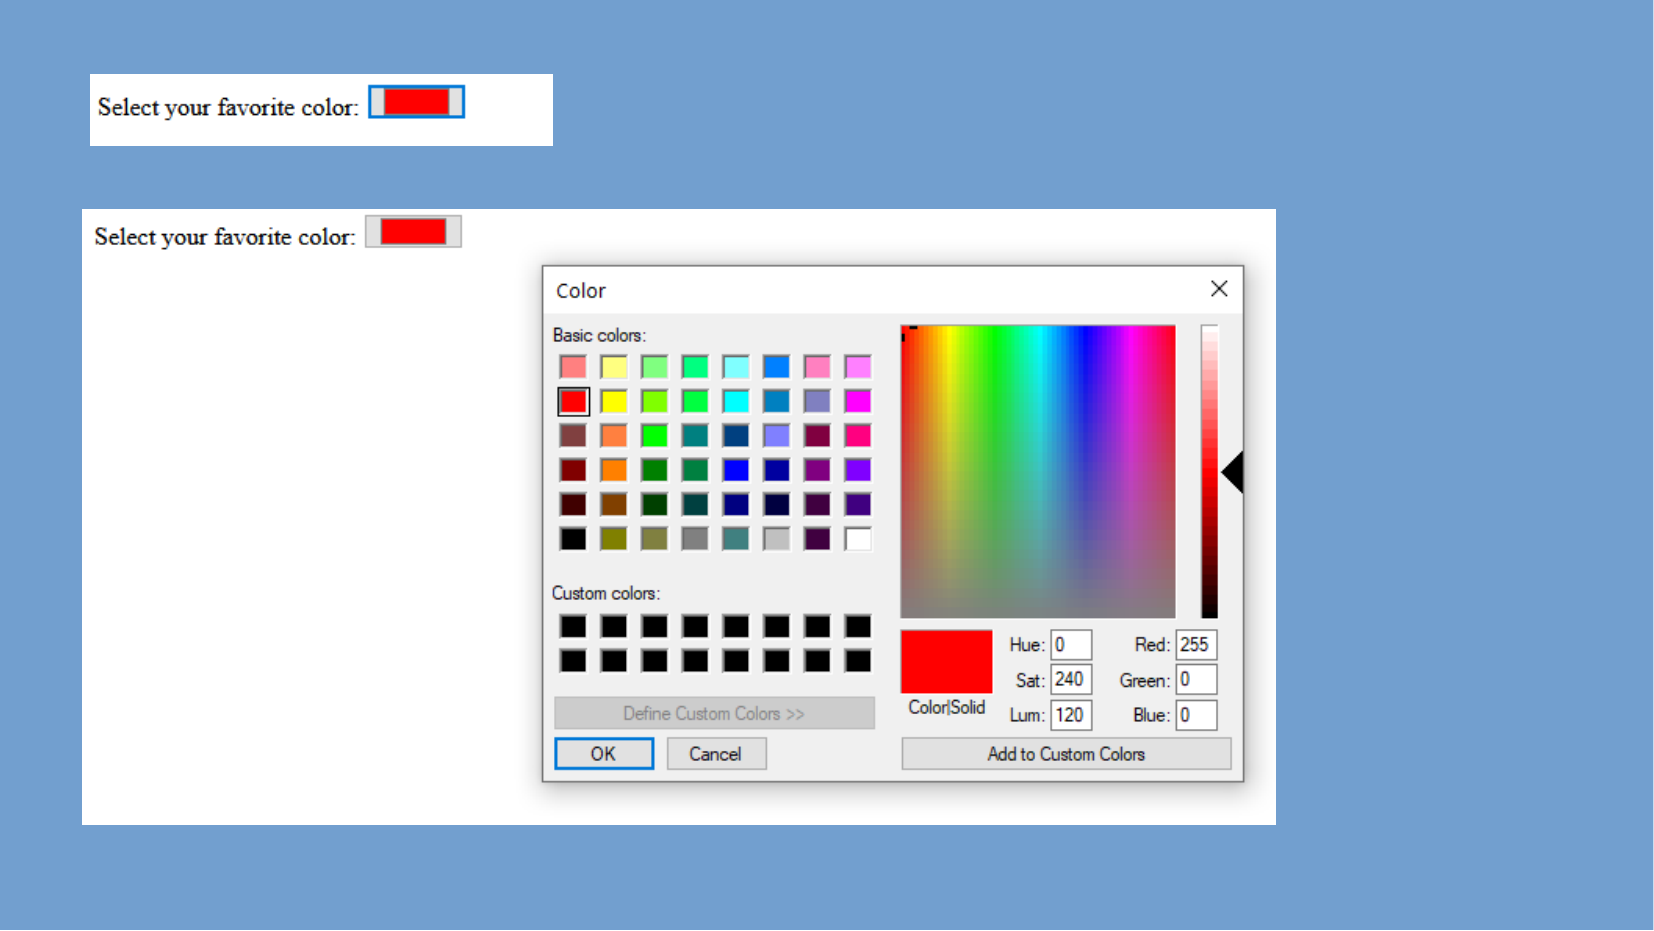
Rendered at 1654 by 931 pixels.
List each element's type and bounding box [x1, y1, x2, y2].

picture [82, 209, 1276, 826]
picture [90, 74, 553, 146]
